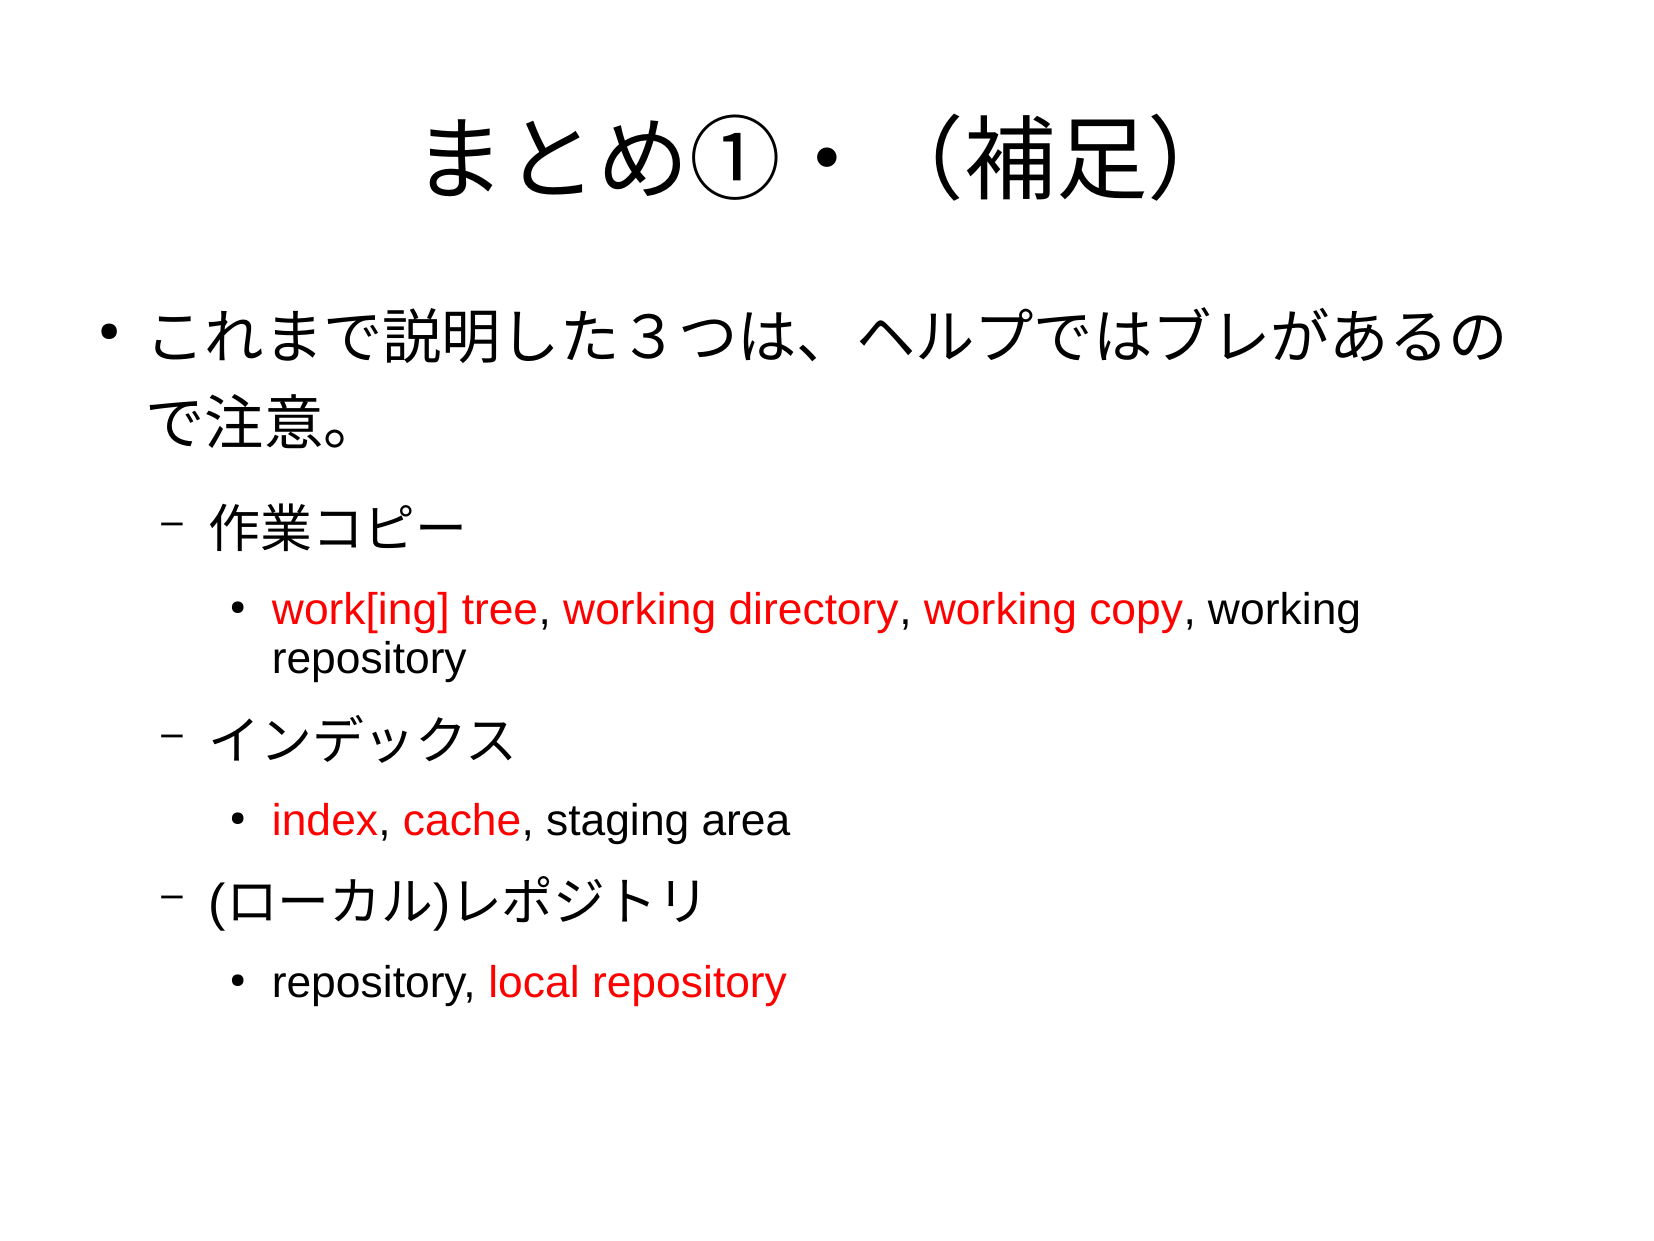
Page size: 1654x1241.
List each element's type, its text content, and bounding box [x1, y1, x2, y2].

title まとめ①・（補足） [82, 49, 1571, 257]
list これまで説明した３つは、ヘルプではブレがあるので注意。 作業コピー work[ing] tree, working directory, working copy, working repository インデックス index, cache, staging area (ローカル)レポジトリ repository, local repository [82, 290, 1538, 1010]
